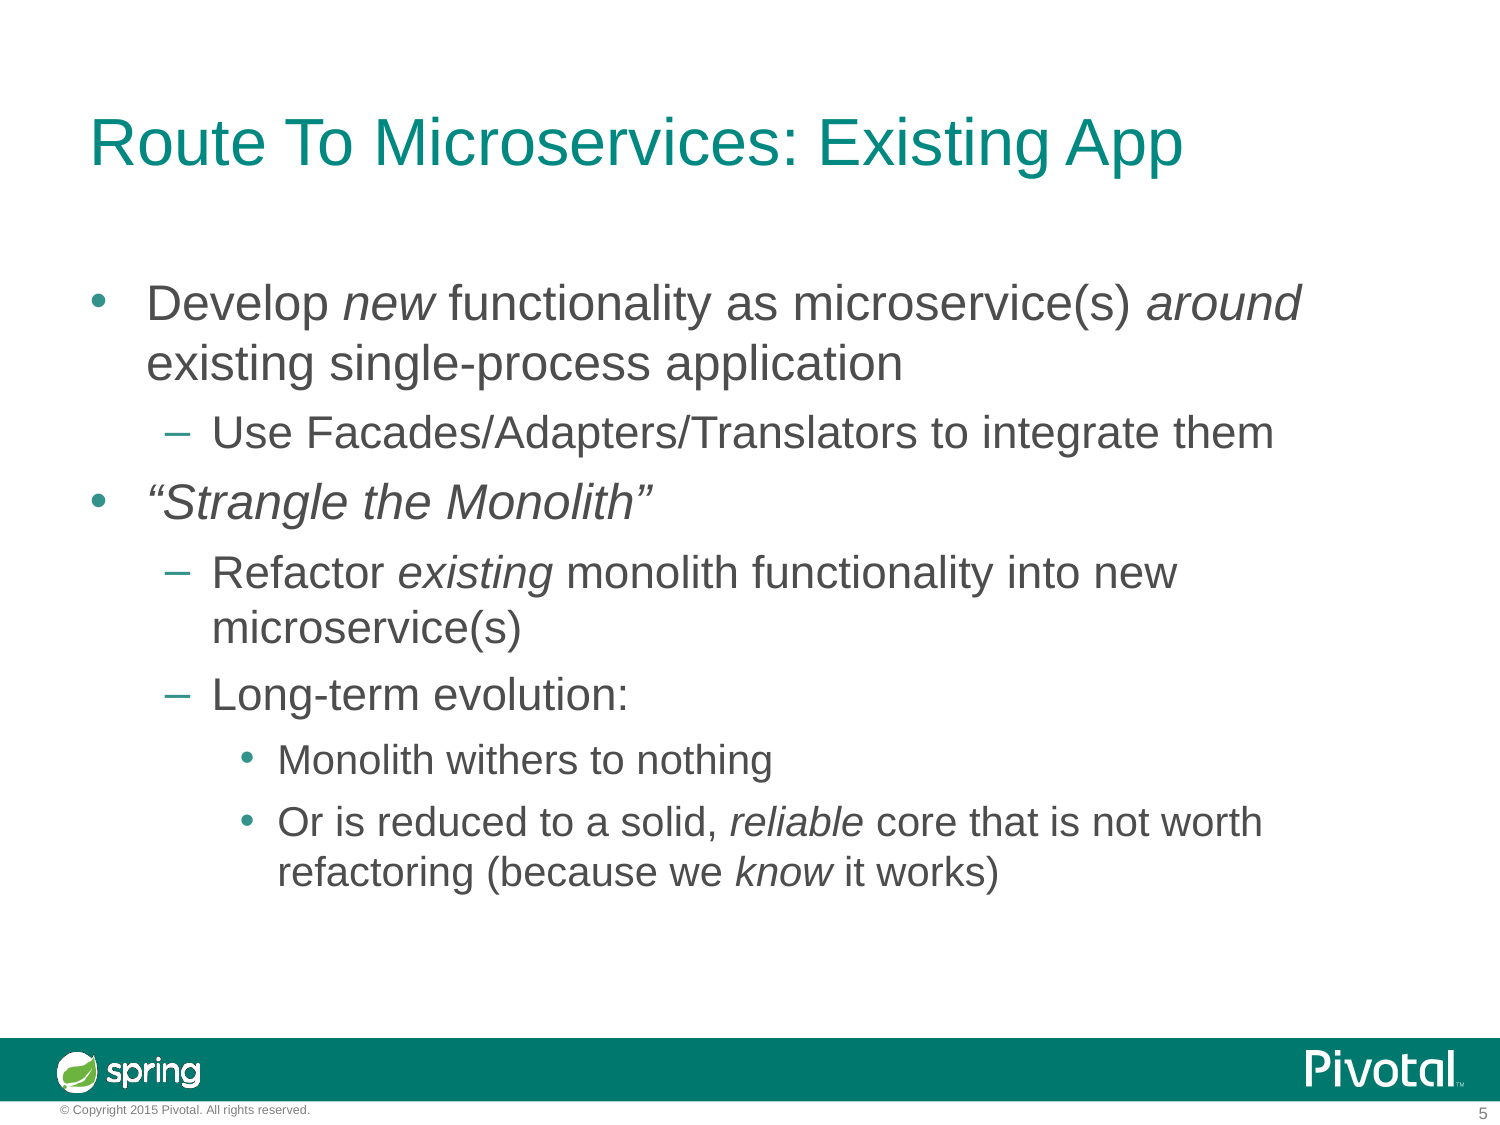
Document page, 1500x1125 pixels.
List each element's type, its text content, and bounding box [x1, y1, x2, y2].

picture [1306, 1050, 1464, 1087]
picture [32, 1041, 210, 1103]
list Develop new functionality as microservice(s) around existing single-process application Use Facades/Adapters/Translators to integrate them “Strangle the Monolith” Refactor existing monolith functionality into new microservice(s) Long-term evolution: Monolith withers to nothing Or is reduced to a solid, reliable core that is not worth refactoring (because we know it works) [75, 262, 1426, 1005]
title Route To Microservices: Existing App [75, 45, 1426, 233]
